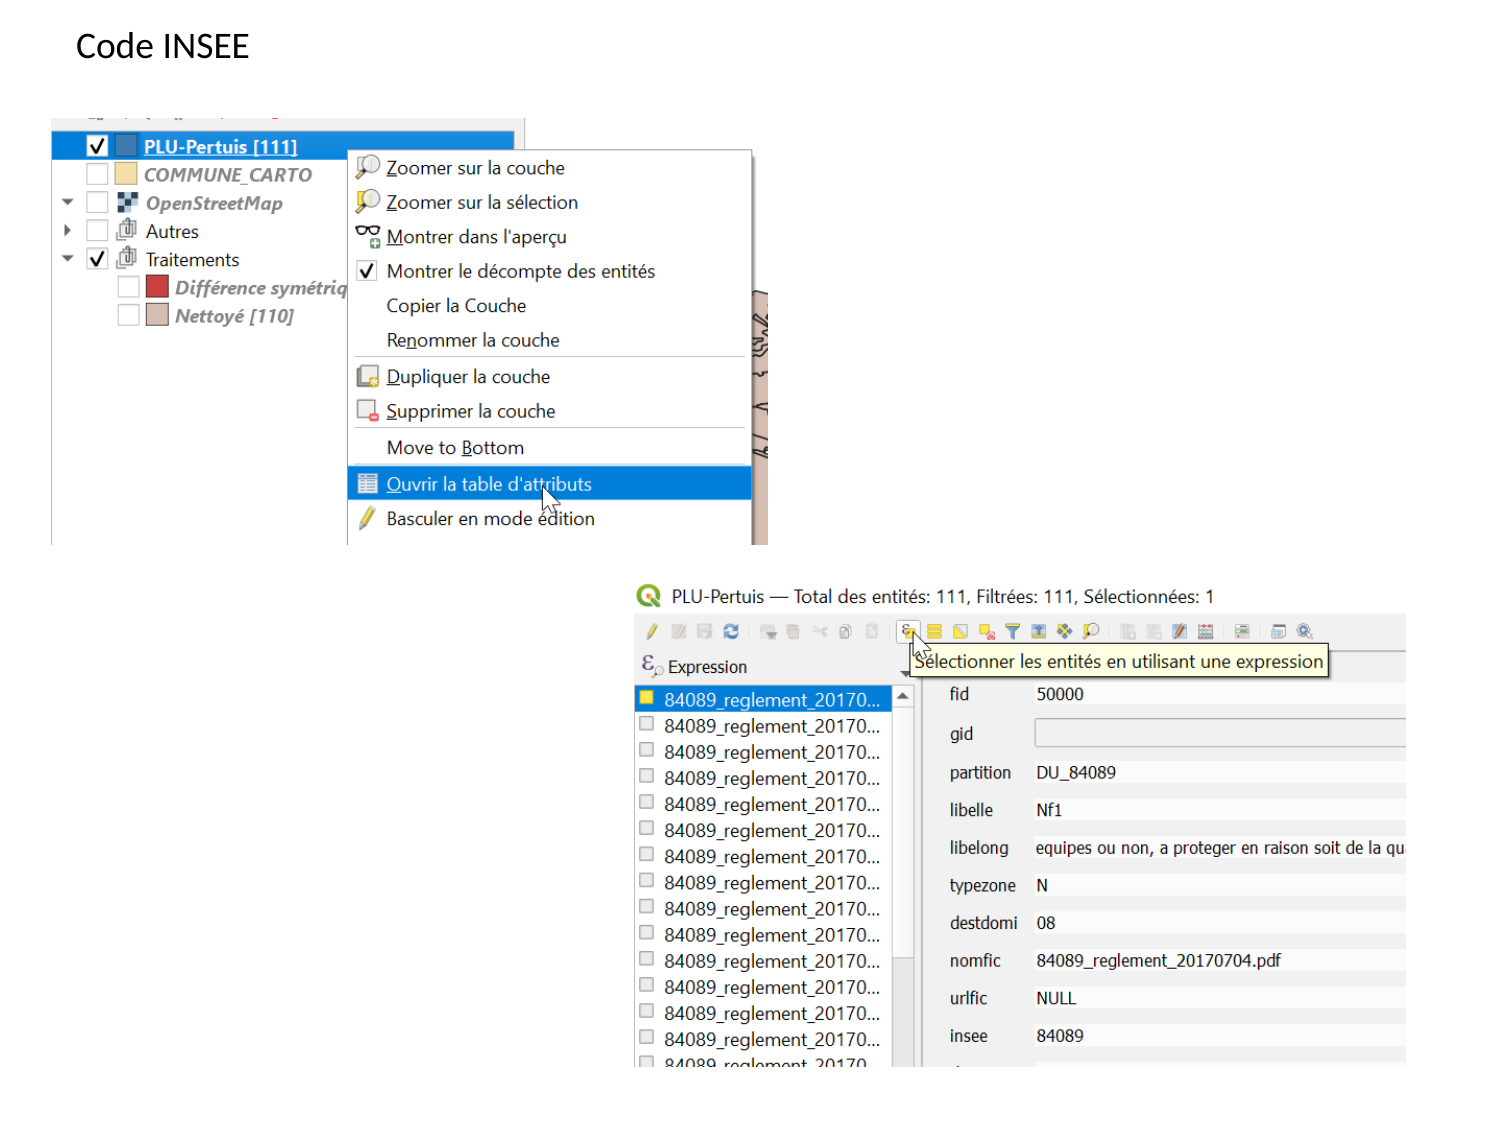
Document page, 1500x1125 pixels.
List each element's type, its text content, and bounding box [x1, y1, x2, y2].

text_box Code INSEE [61, 13, 434, 118]
picture [51, 118, 768, 545]
picture [634, 578, 1406, 1067]
